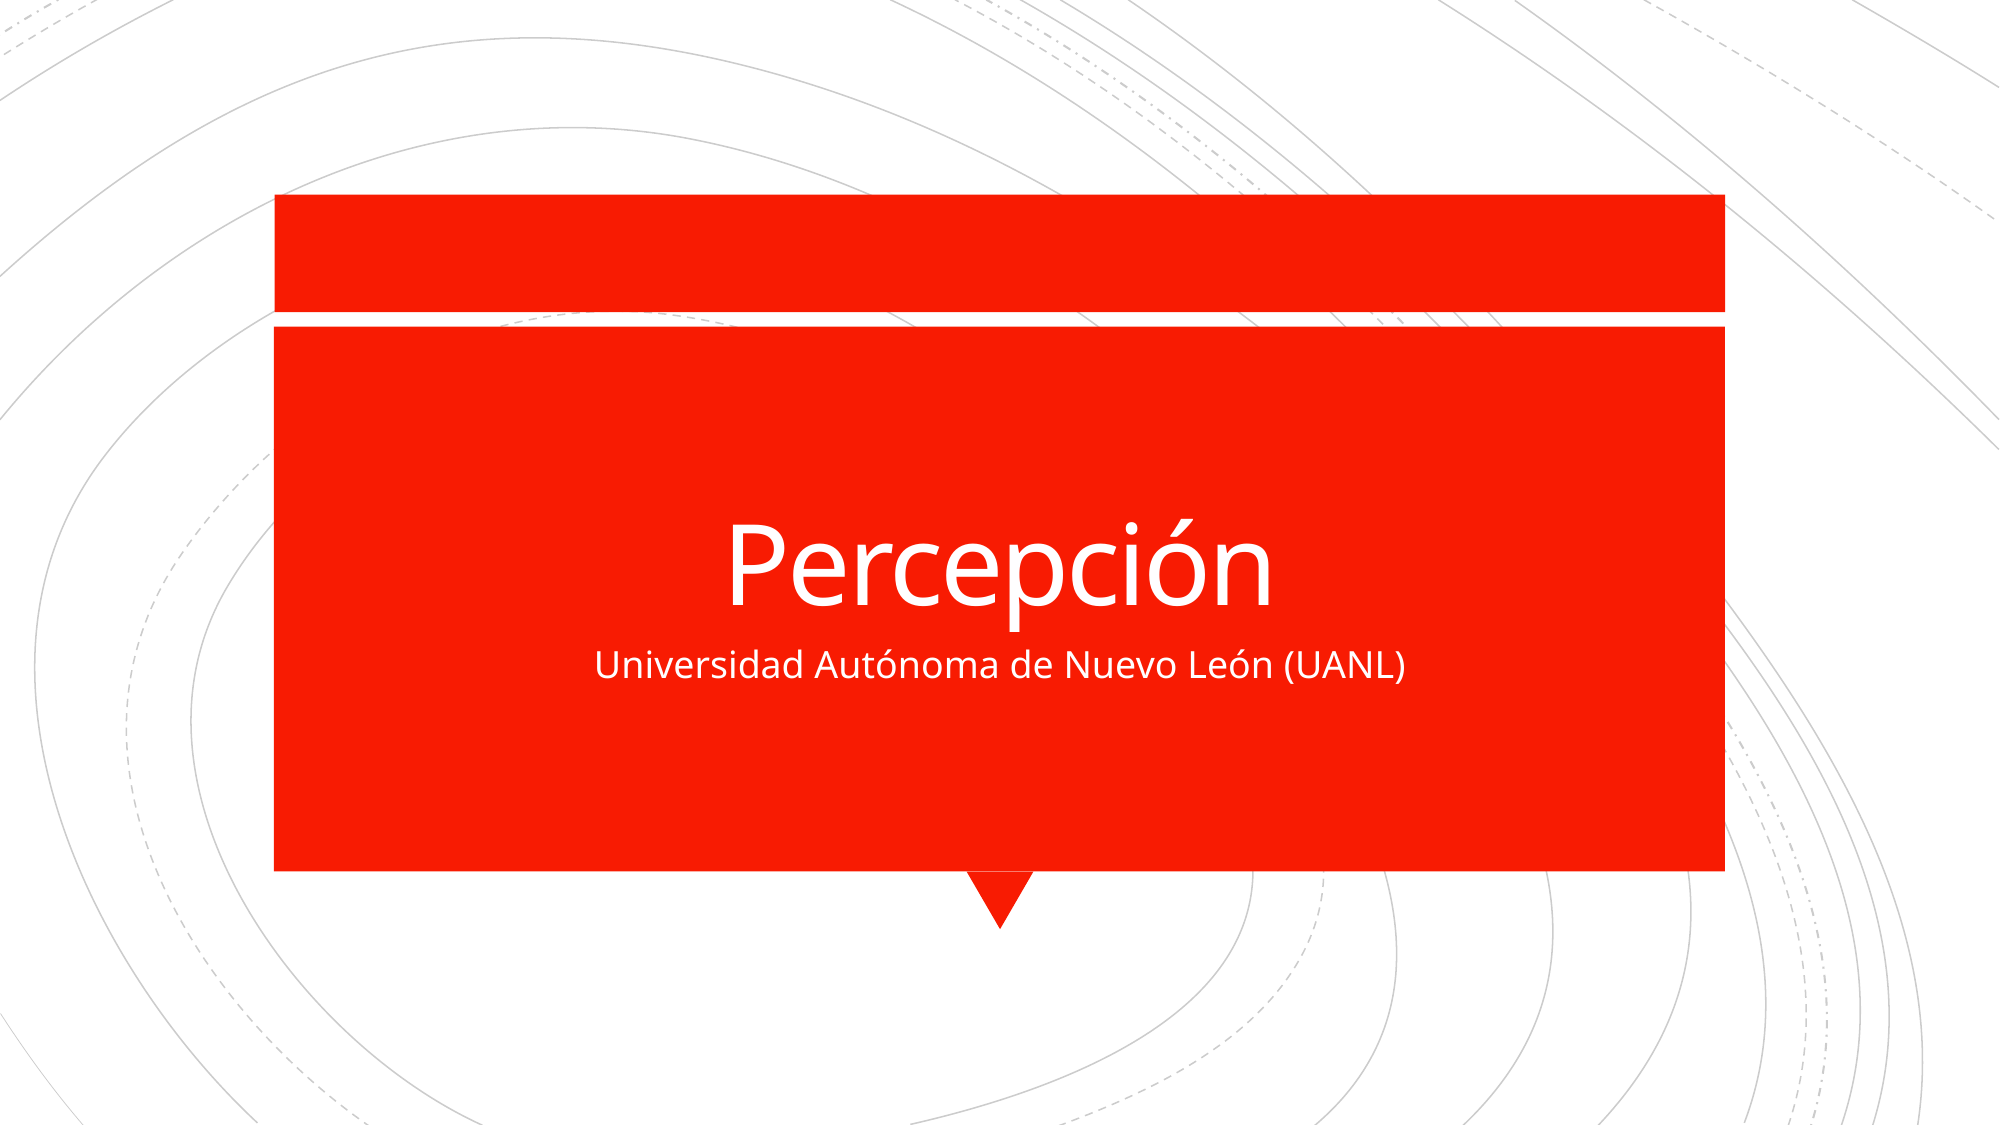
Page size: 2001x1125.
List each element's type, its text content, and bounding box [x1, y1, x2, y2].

subtitle Universidad Autónoma de Nuevo León (UANL) [288, 640, 1712, 858]
title Percepción [288, 340, 1713, 628]
